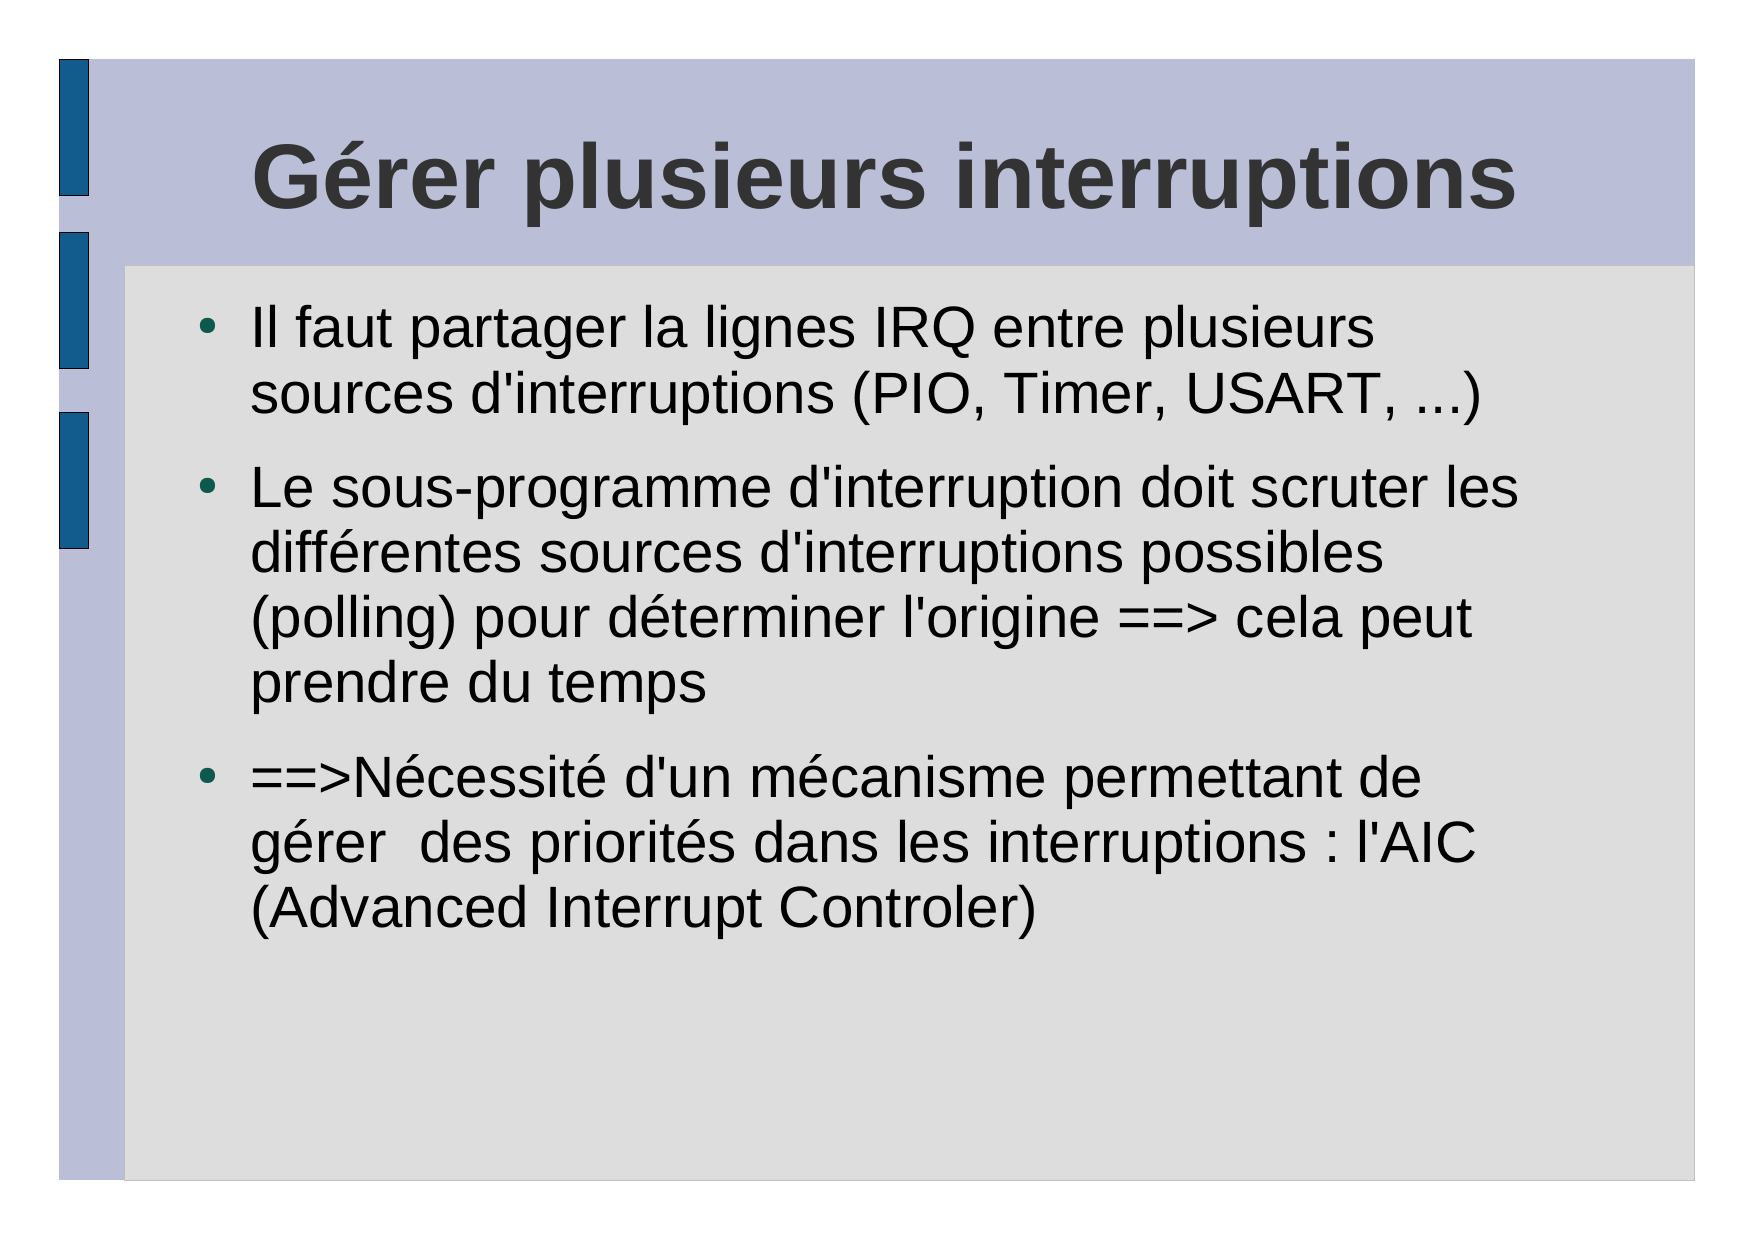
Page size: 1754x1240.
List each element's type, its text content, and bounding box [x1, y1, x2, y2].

title Gérer plusieurs interruptions [118, 88, 1654, 266]
list Il faut partager la lignes IRQ entre plusieurs sources d'interruptions (PIO, Timer, USART, ...) Le sous-programme d'interruption doit scruter les différentes sources d'interruptions possibles (polling) pour déterminer l'origine ==> cela peut prendre du temps ==>Nécessité d'un mécanisme permettant de gérer des priorités dans les interruptions : l'AIC (Advanced Interrupt Controler) [179, 295, 1577, 1093]
